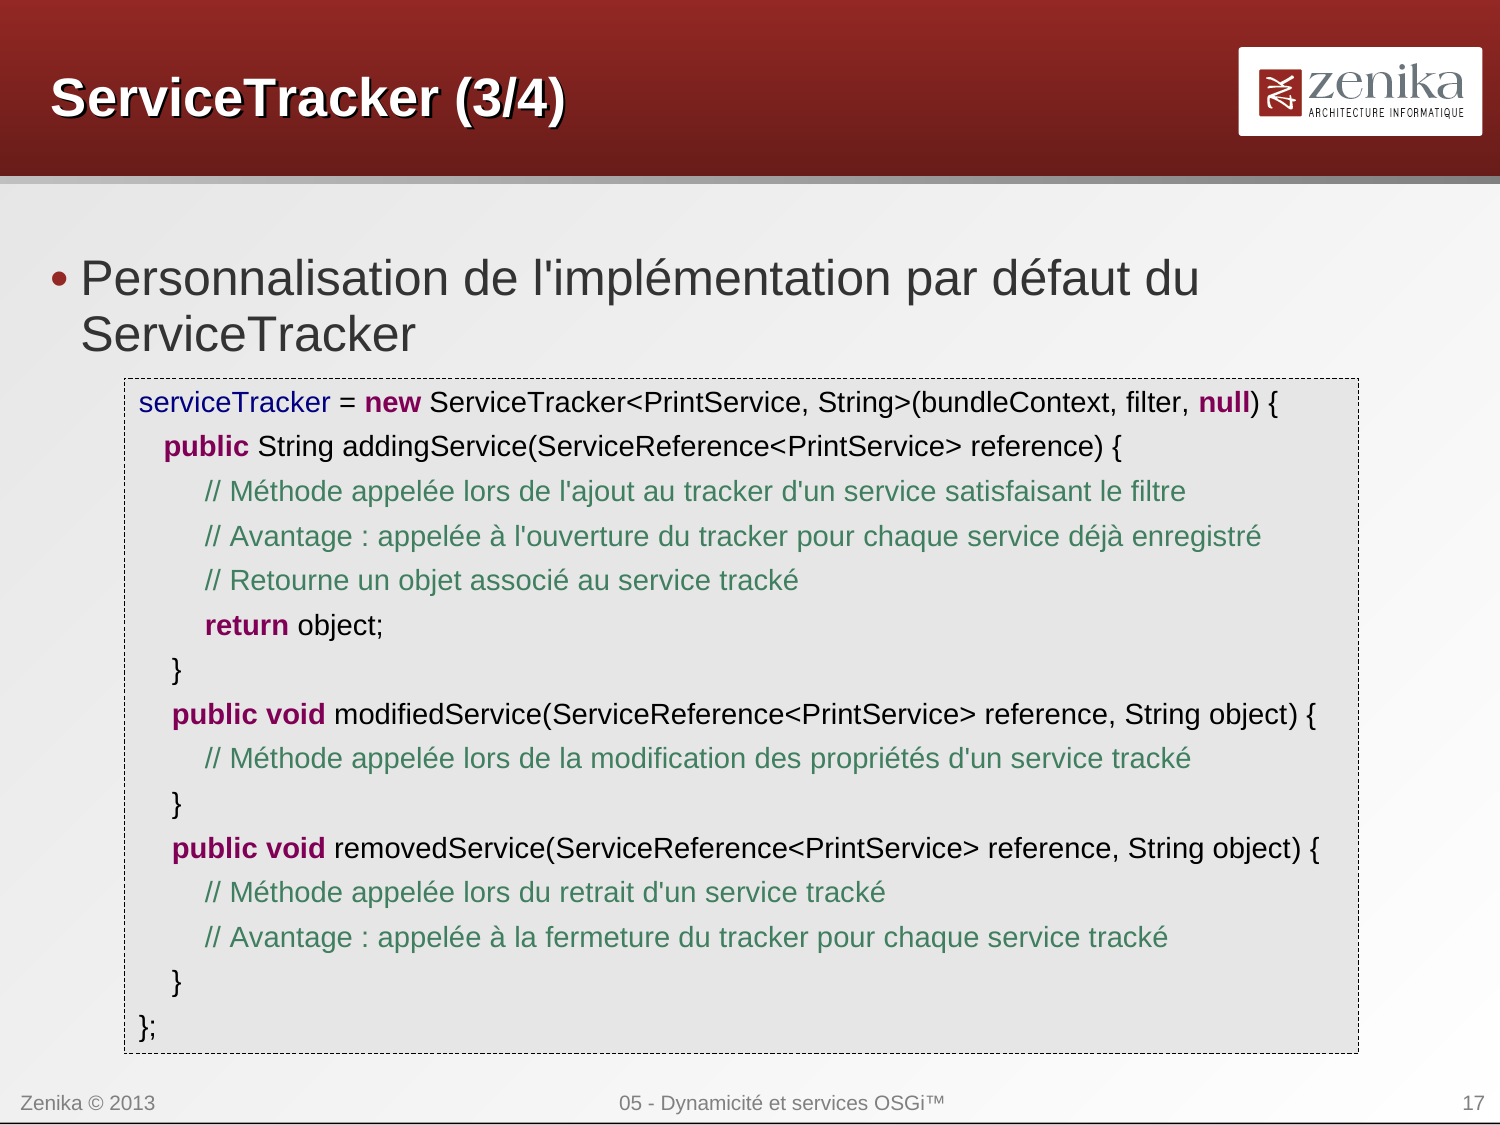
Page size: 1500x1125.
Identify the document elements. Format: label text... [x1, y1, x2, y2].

list Personnalisation de l'implémentation par défaut du ServiceTracker [50, 249, 1435, 1064]
title ServiceTracker (3/4) [50, 22, 1206, 172]
picture [1257, 58, 1464, 125]
list serviceTracker = new ServiceTracker<PrintService, String>(bundleContext, filter, null) { public String addingService(ServiceReference<PrintService> reference) { // Méthode appelée lors de l'ajout au tracker d'un service satisfaisant le filtre // Avantage : appelée à l'ouverture du tracker pour chaque service déjà enregistré // Retourne un objet associé au service tracké return object; } public void modifiedService(ServiceReference<PrintService> reference, String object) { // Méthode appelée lors de la modification des propriétés d'un service tracké } public void removedService(ServiceReference<PrintService> reference, String object) { // Méthode appelée lors du retrait d'un service tracké // Avantage : appelée à la fermeture du tracker pour chaque service tracké } }; [124, 378, 1359, 1054]
